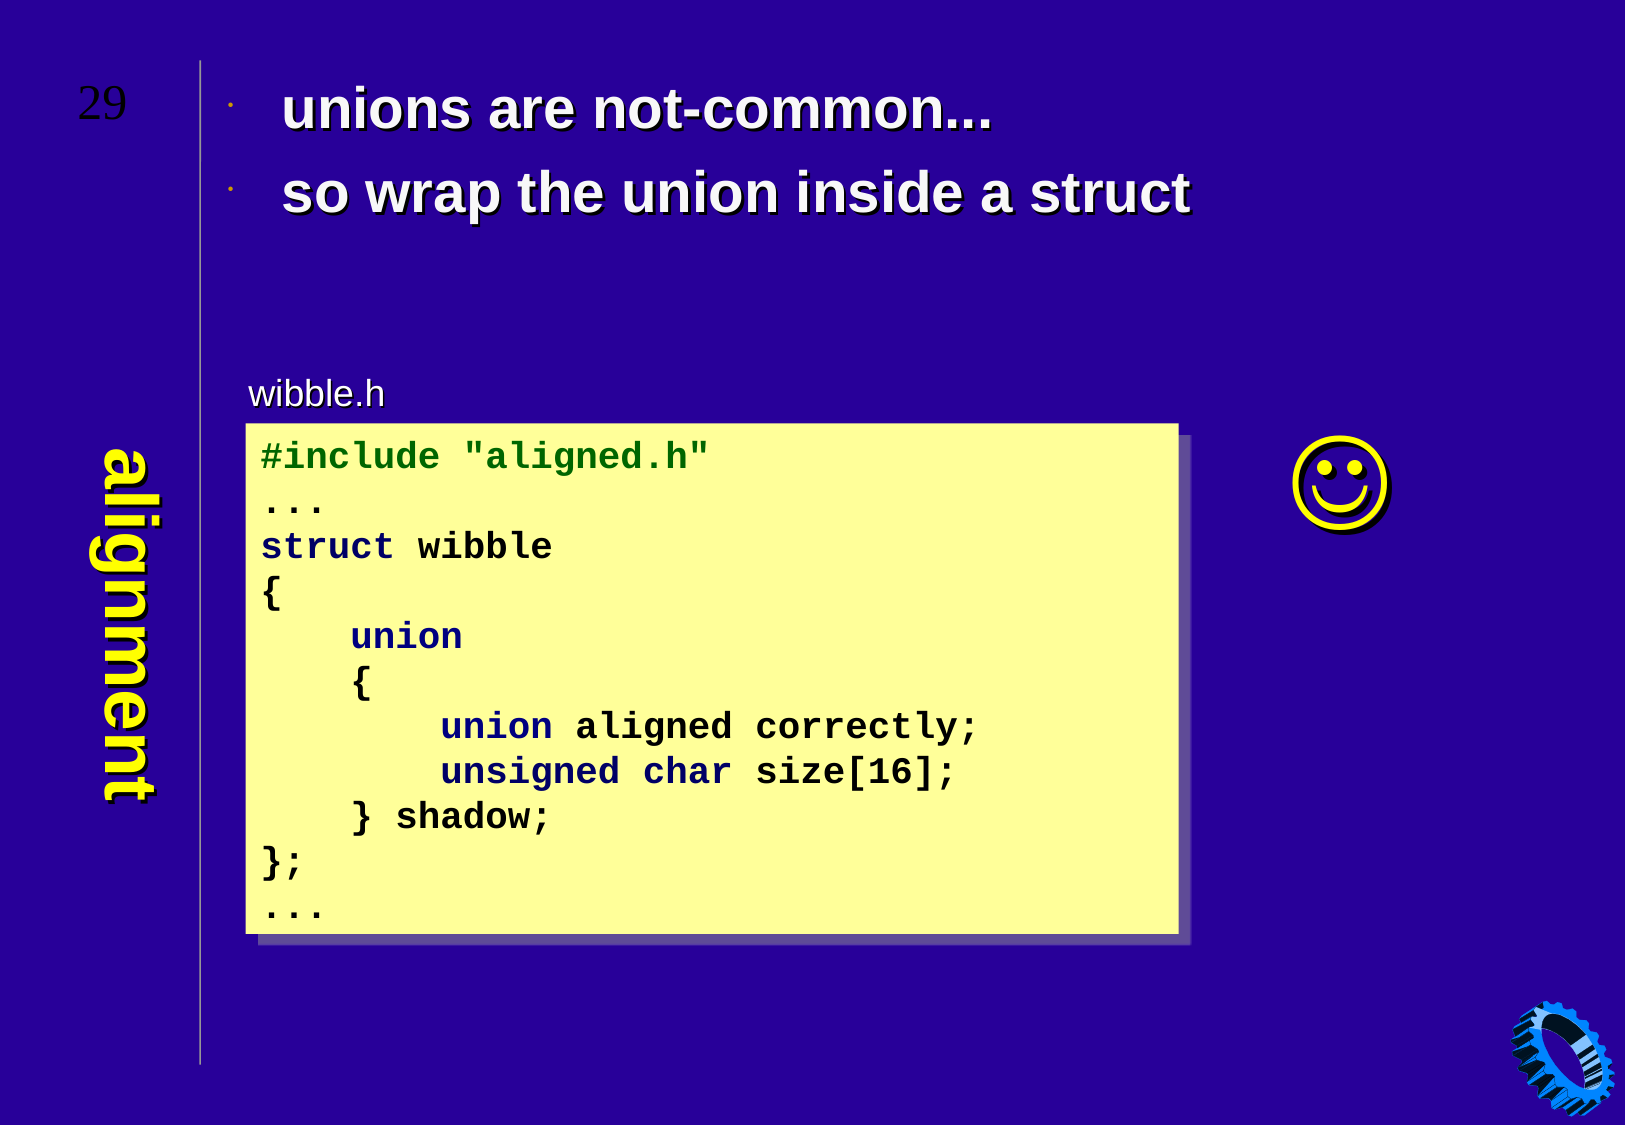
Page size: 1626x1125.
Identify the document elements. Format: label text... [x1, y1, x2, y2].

text_box  [1273, 396, 1462, 562]
picture [1509, 999, 1616, 1118]
title alignment [50, 187, 188, 1063]
list unions are not-common... so wrap the union inside a struct [212, 62, 1581, 1063]
text_box wibble.h [233, 361, 647, 423]
text_box #include "aligned.h" ... struct wibble { union { union aligned correctly; unsigned char size[16]; } shadow; }; ... [245, 423, 1179, 934]
